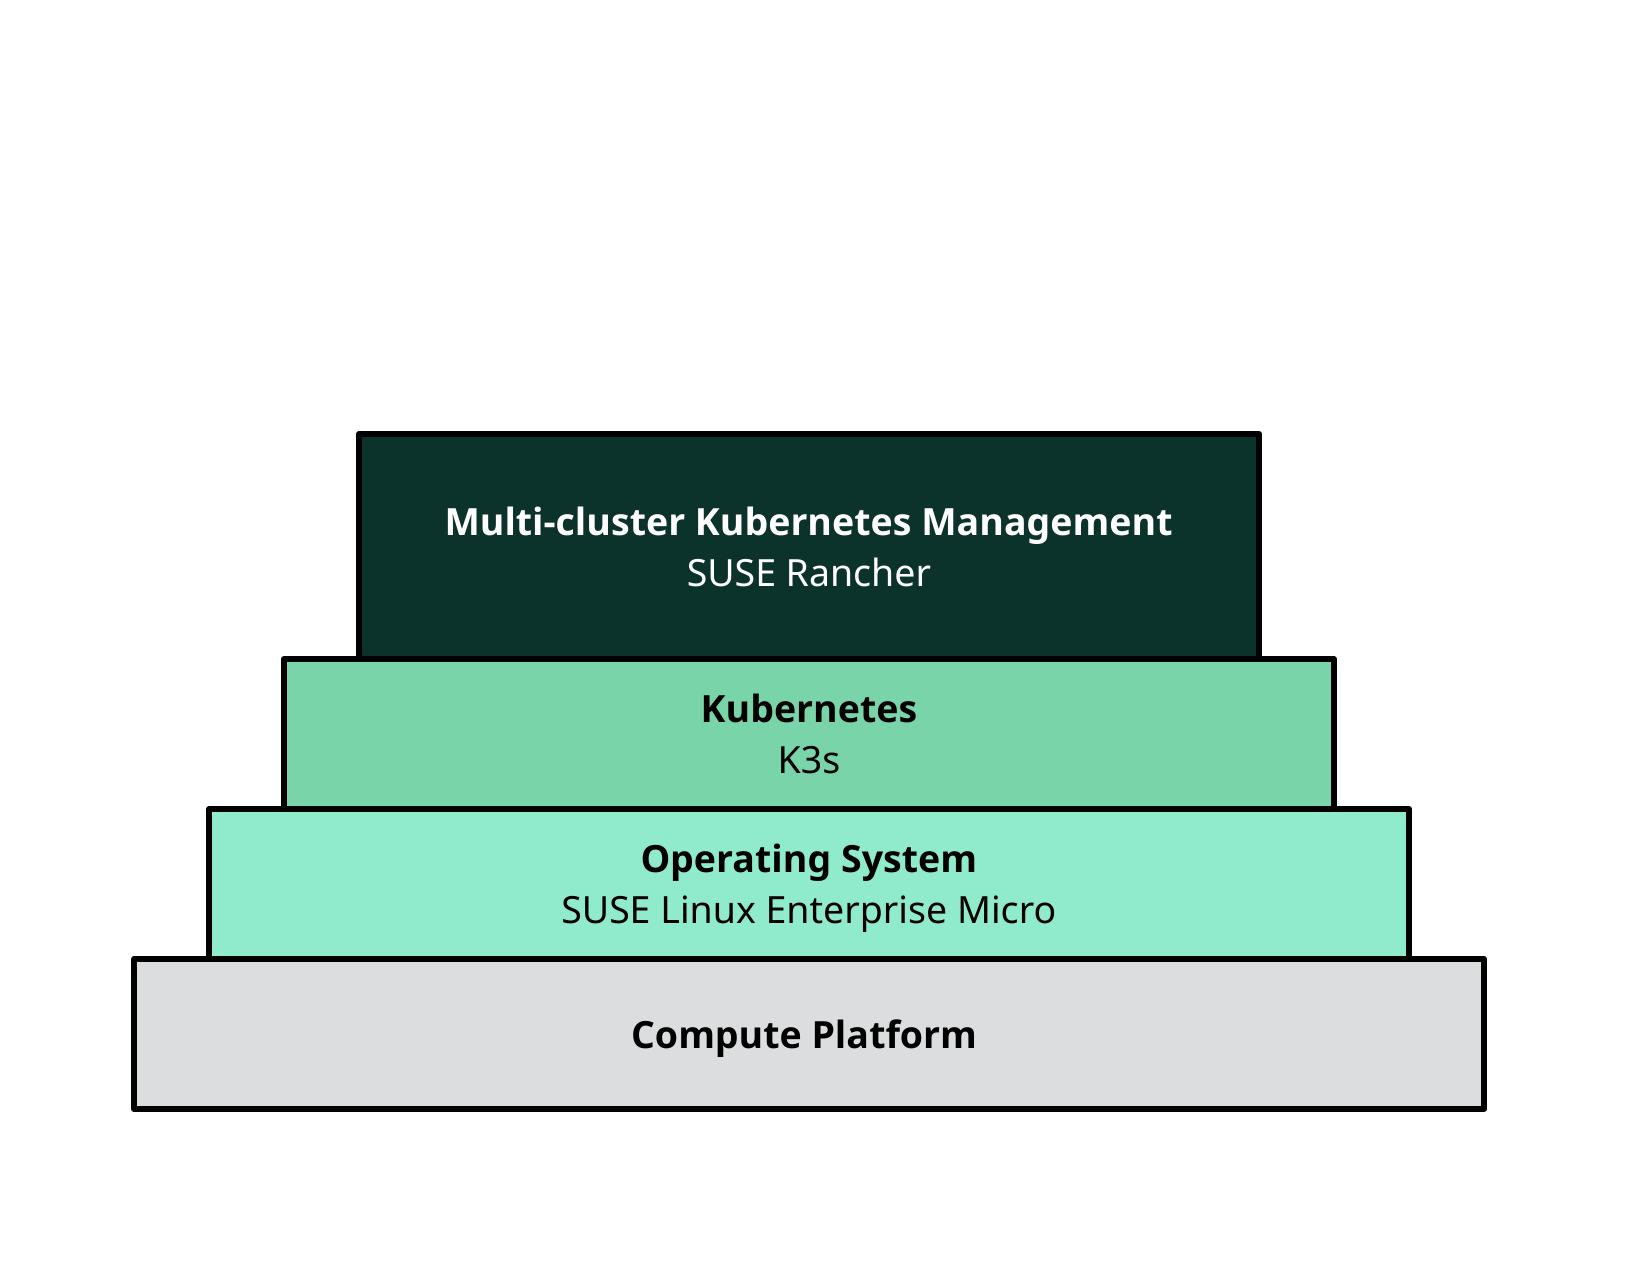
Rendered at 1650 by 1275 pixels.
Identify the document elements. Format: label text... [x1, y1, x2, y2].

text_box Kubernetes K3s [284, 659, 1335, 810]
text_box Operating System SUSE Linux Enterprise Micro [209, 809, 1410, 960]
text_box Compute Platform [134, 959, 1485, 1110]
text_box Multi-cluster Kubernetes Management SUSE Rancher [359, 434, 1260, 660]
